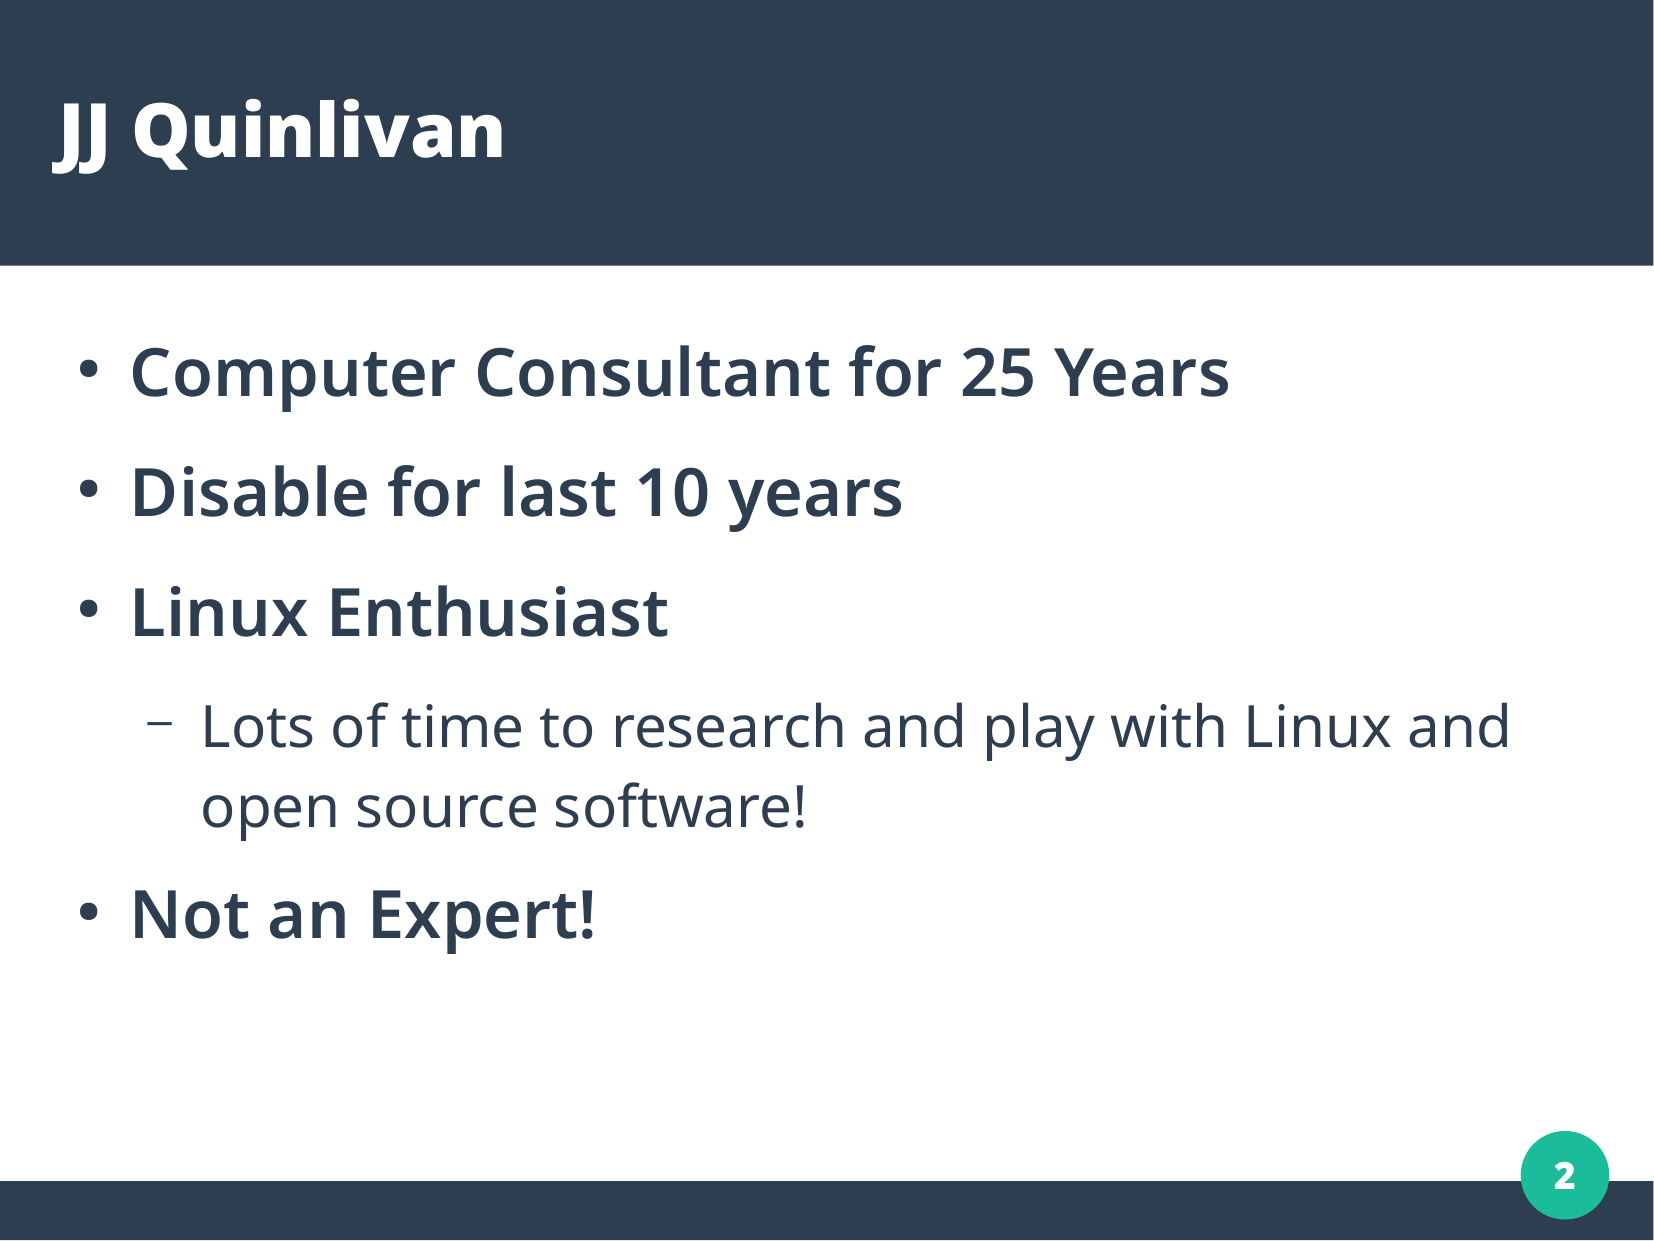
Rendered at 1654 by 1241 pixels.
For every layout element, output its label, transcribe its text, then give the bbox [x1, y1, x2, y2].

title JJ Quinlivan [59, 49, 1595, 207]
list Computer Consultant for 25 Years Disable for last 10 years Linux Enthusiast Lots of time to research and play with Linux and open source software! Not an Expert! [59, 324, 1595, 1152]
